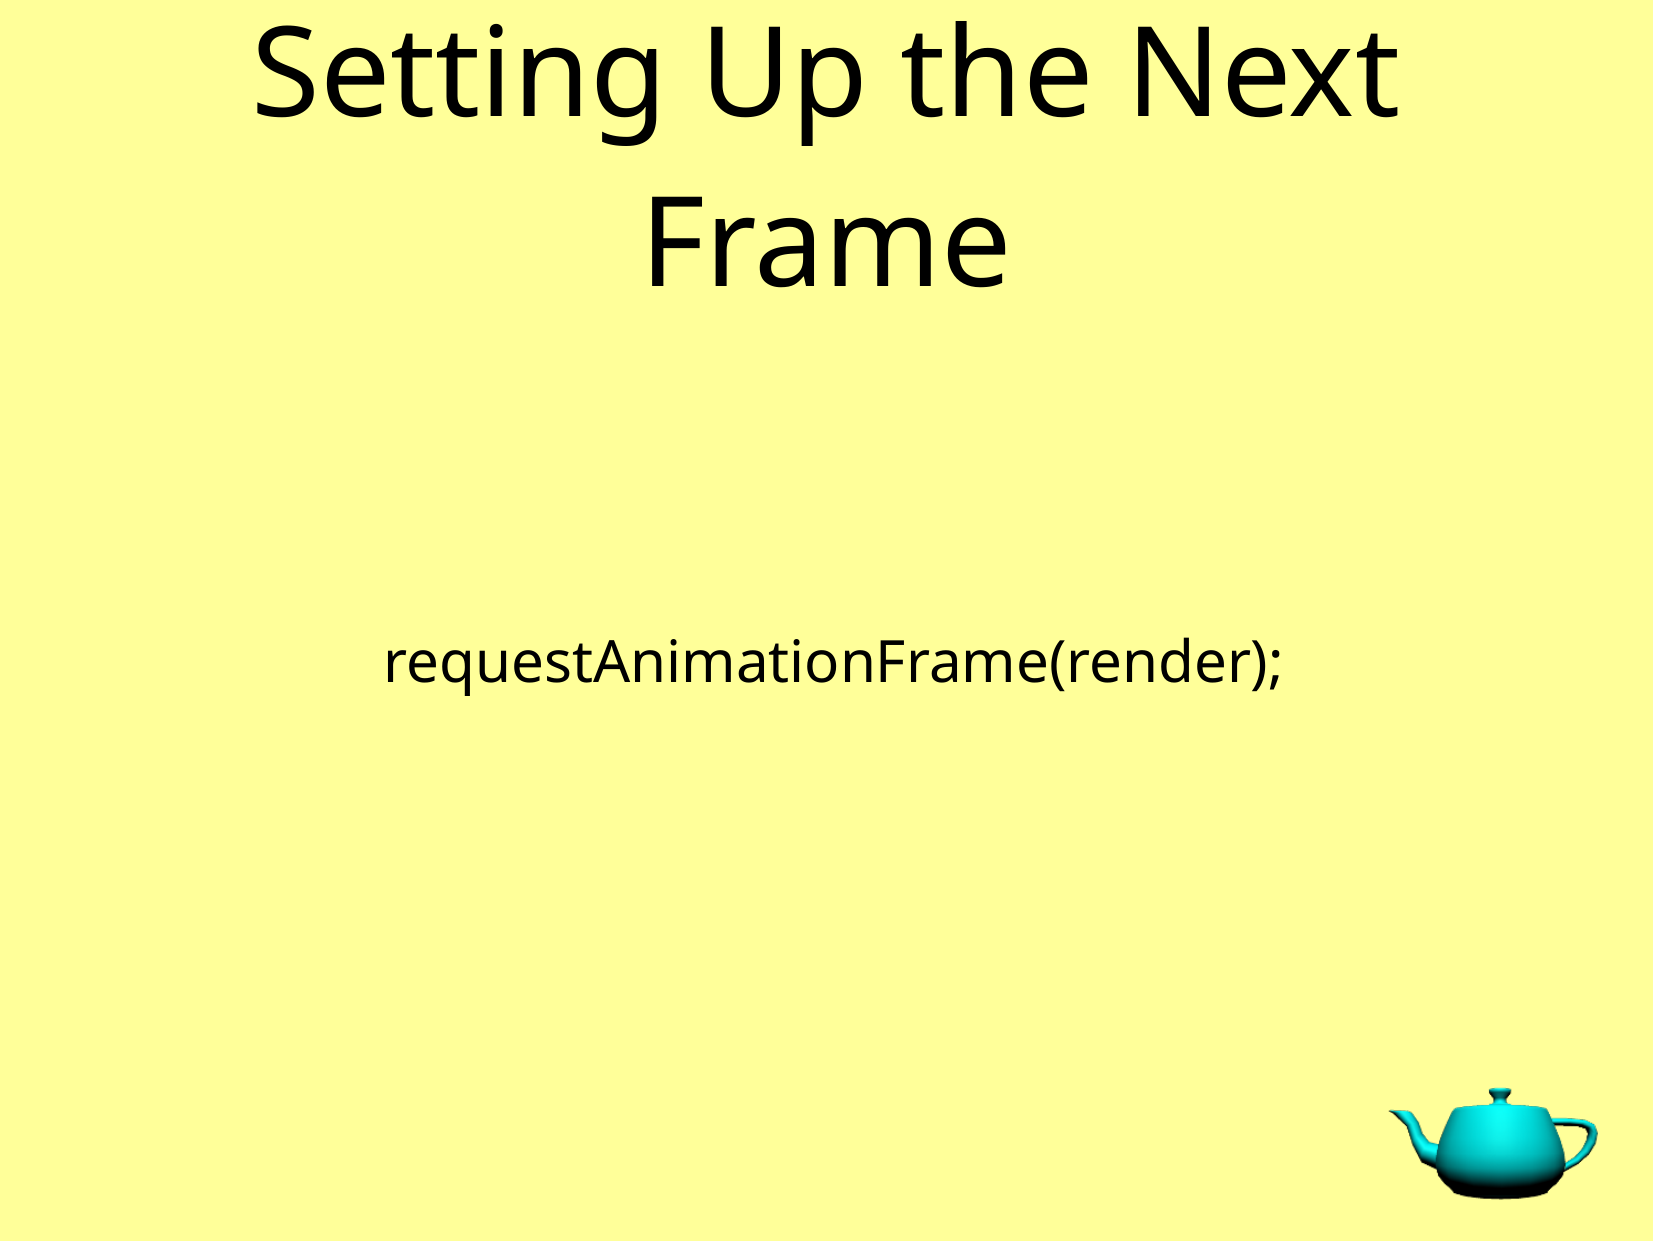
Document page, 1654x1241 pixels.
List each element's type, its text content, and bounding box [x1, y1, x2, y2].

title Setting Up the Next Frame [82, 7, 1571, 297]
subtitle requestAnimationFrame(render); [82, 297, 1571, 1102]
picture [1387, 1085, 1600, 1201]
